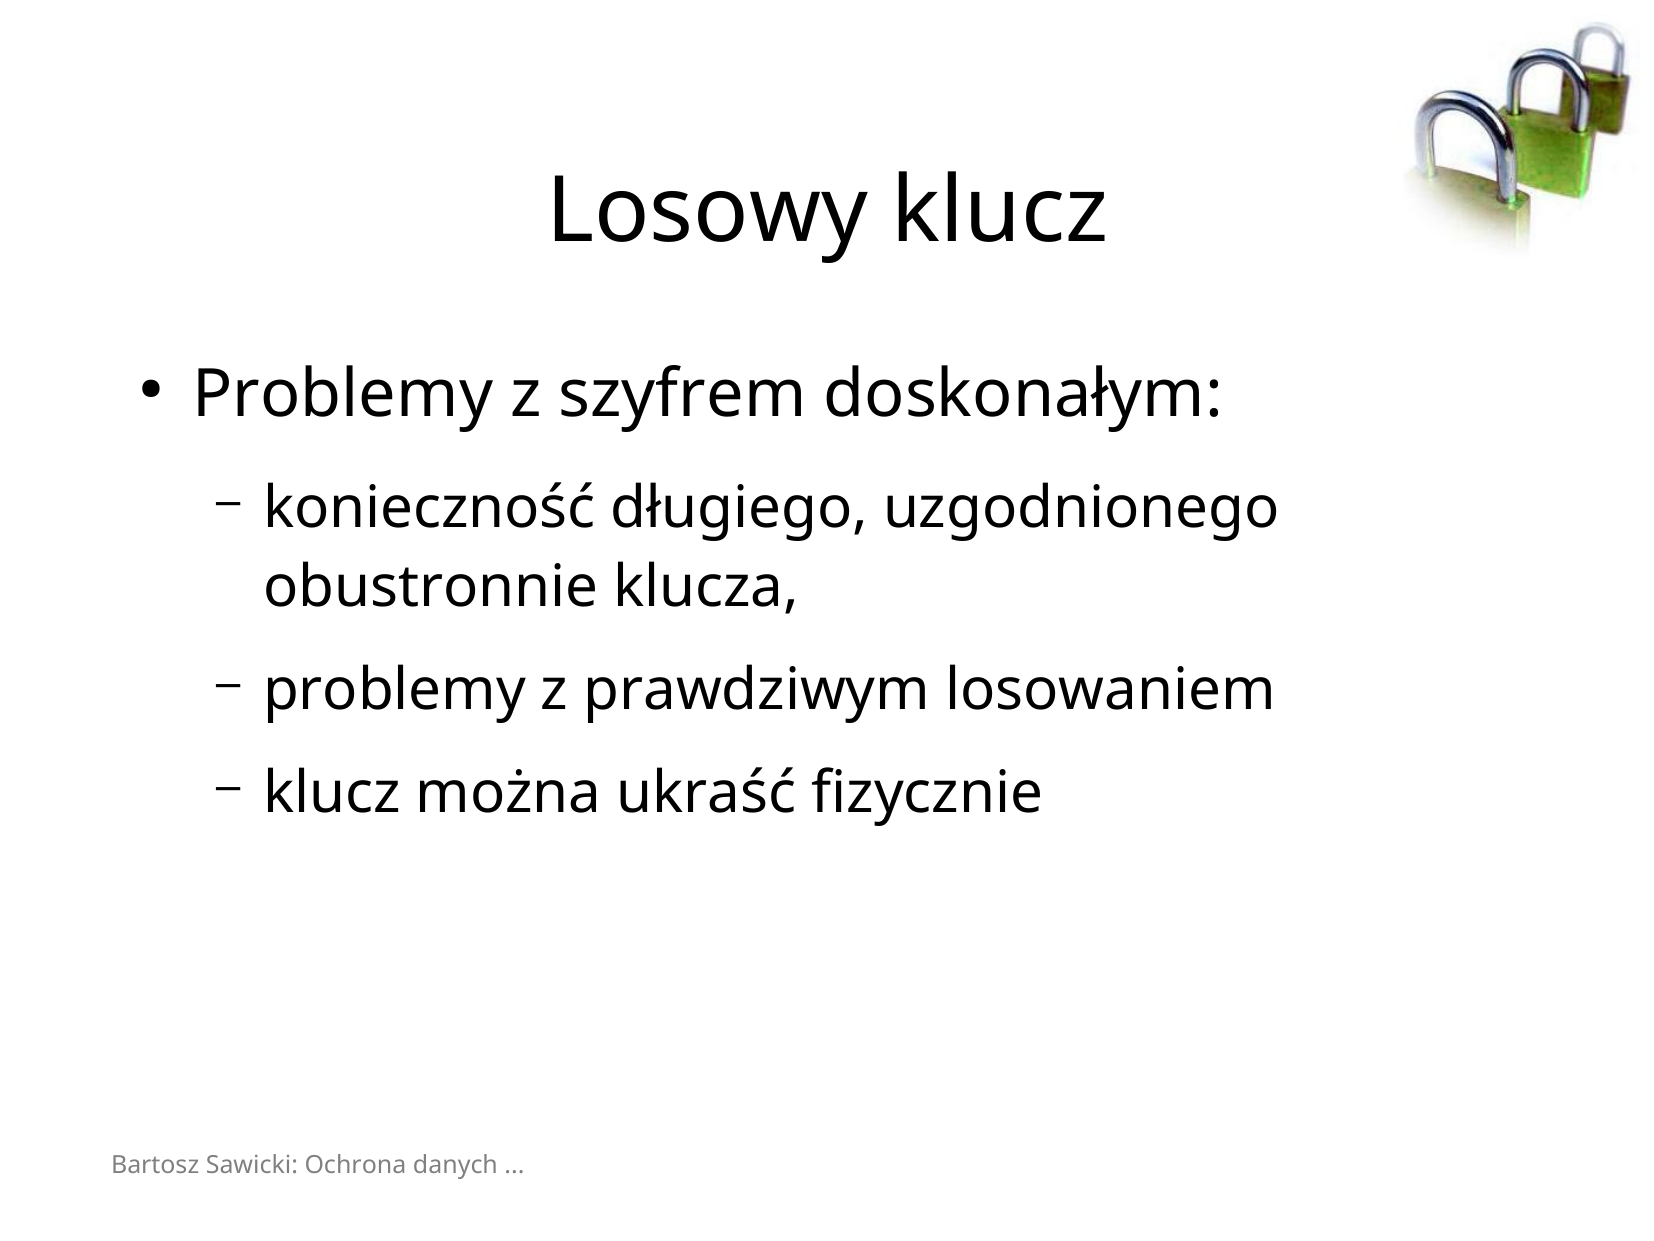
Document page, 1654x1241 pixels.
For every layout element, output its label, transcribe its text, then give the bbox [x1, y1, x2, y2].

picture [1385, 14, 1640, 266]
title Losowy klucz [121, 102, 1534, 311]
list Problemy z szyfrem doskonałym: konieczność długiego, uzgodnionego obustronnie klucza, problemy z prawdziwym losowaniem klucz można ukraść fizycznie [121, 344, 1534, 1127]
